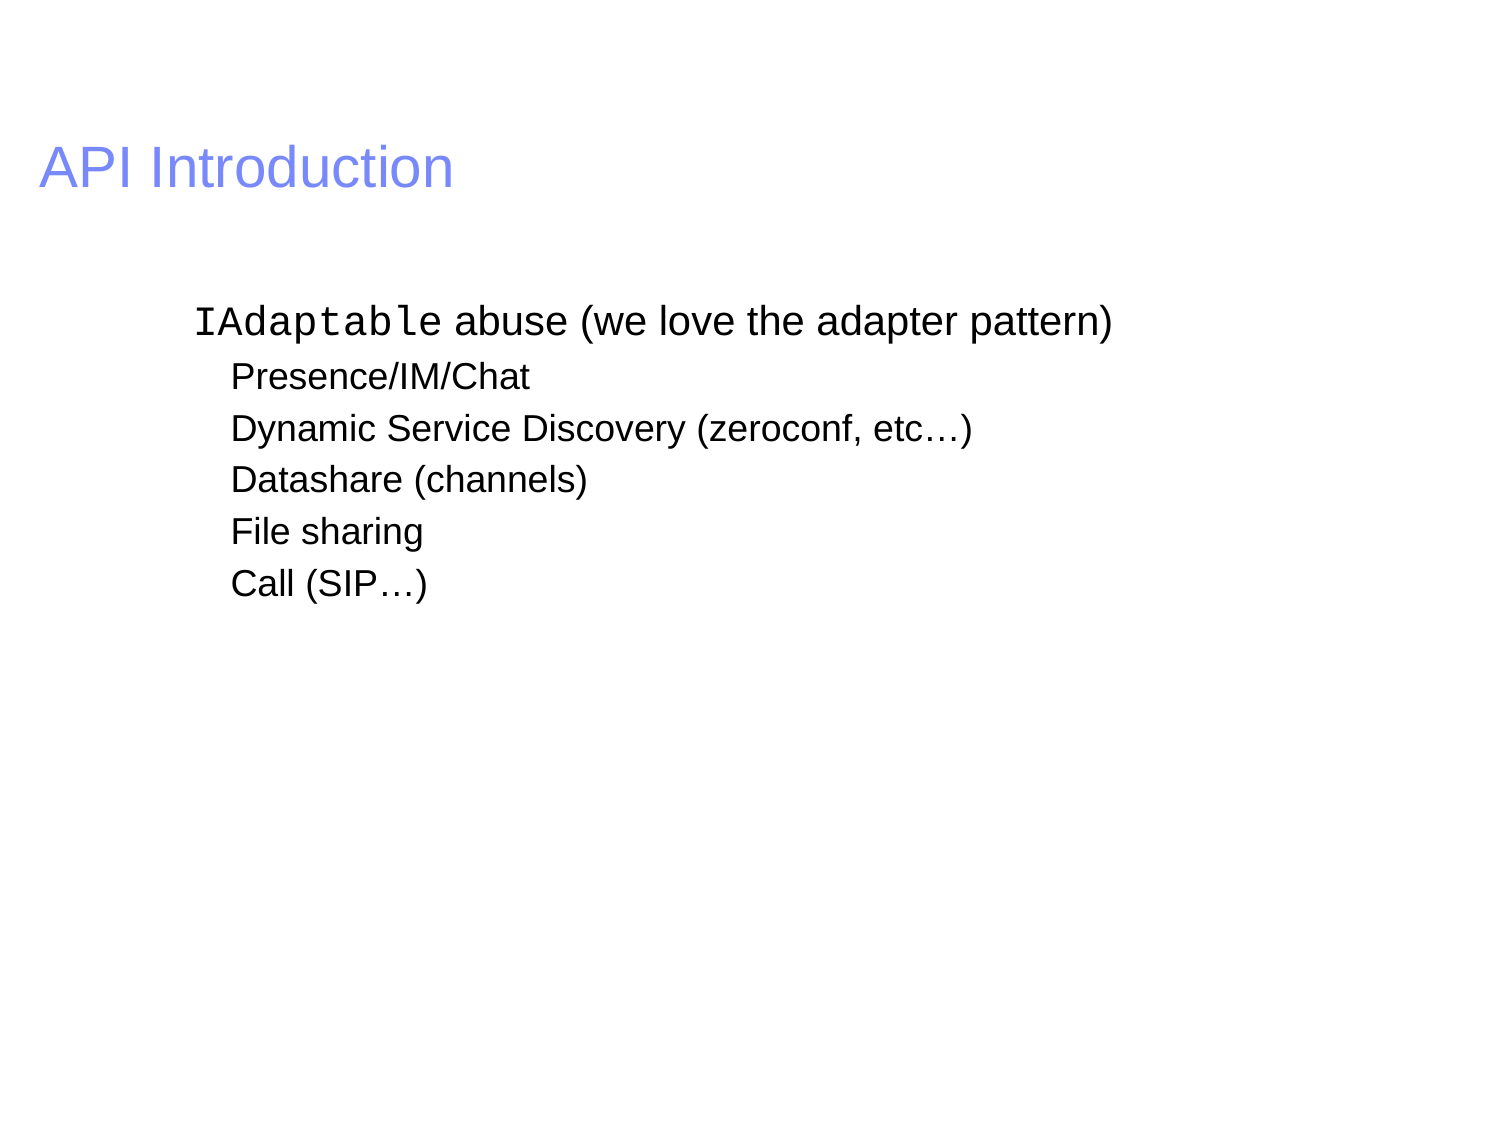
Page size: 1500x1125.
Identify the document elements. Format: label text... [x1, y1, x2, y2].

title API Introduction [25, 132, 1415, 213]
list IAdaptable abuse (we love the adapter pattern) Presence/IM/Chat Dynamic Service Discovery (zeroconf, etc…) Datashare (channels) File sharing Call (SIP…) [178, 291, 1417, 775]
